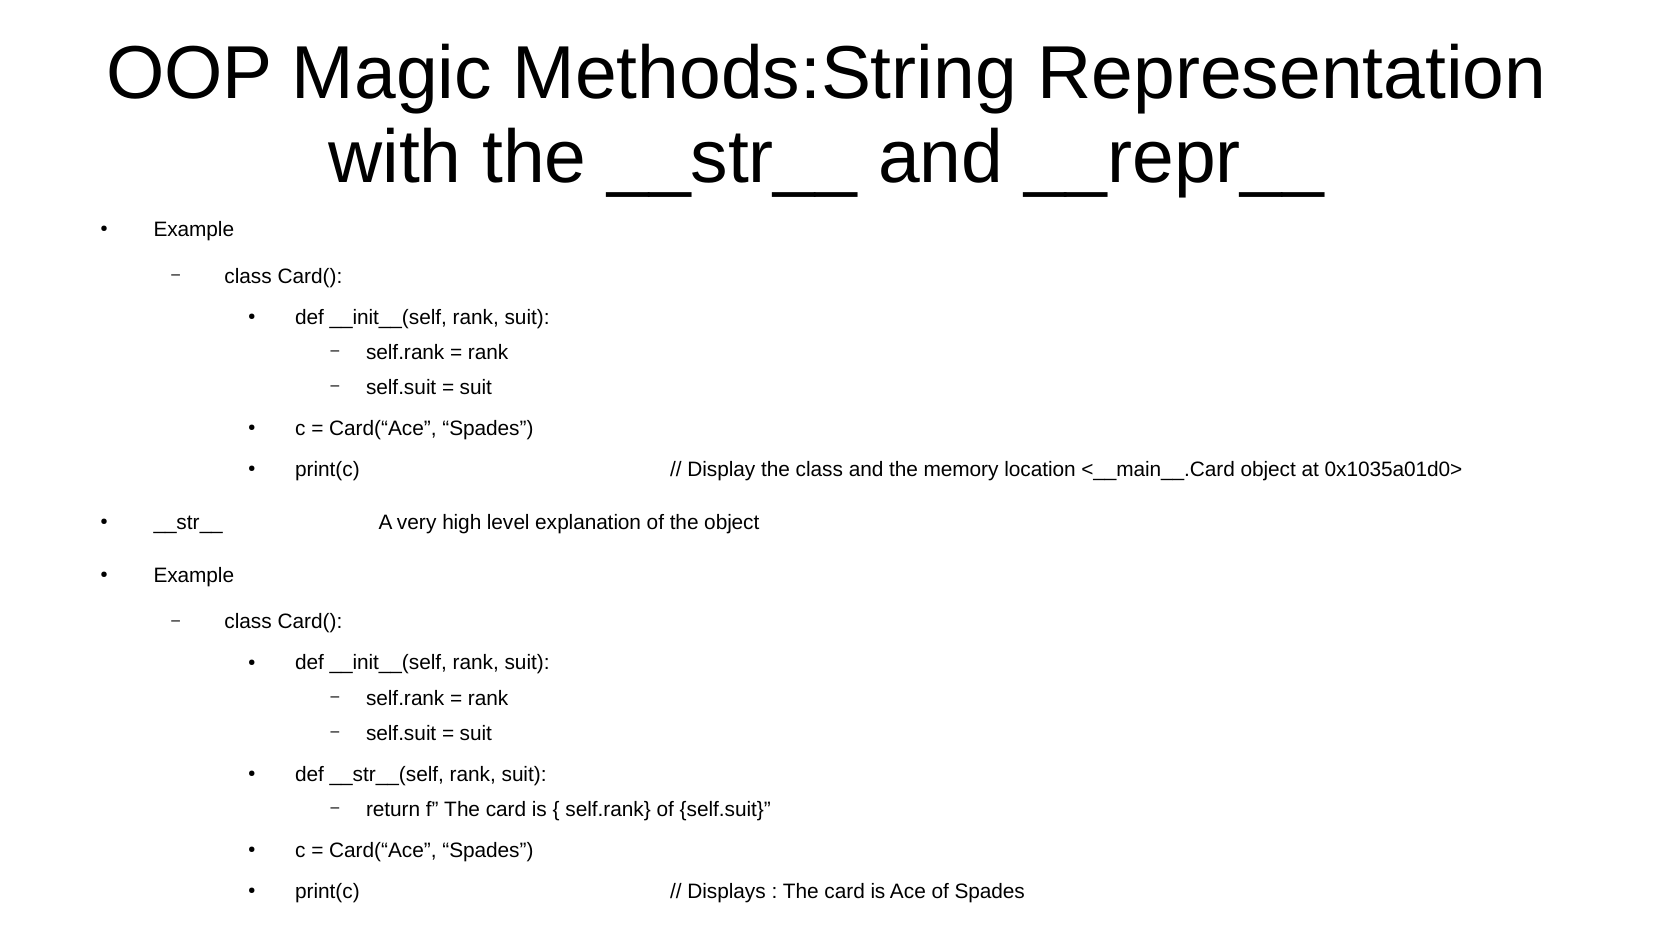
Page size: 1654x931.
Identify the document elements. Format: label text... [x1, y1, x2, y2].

title OOP Magic Methods:String Representation with the __str__ and __repr__ [82, 12, 1571, 217]
list Example class Card(): def __init__(self, rank, suit): self.rank = rank self.suit = suit c = Card(“Ace”, “Spades”) print(c) // Display the class and the memory location <__main__.Card object at 0x1035a01d0> __str__ A very high level explanation of the object Example class Card(): def __init__(self, rank, suit): self.rank = rank self.suit = suit def __str__(self, rank, suit): return f” The card is { self.rank} of {self.suit}” c = Card(“Ace”, “Spades”) print(c) // Displays : The card is Ace of Spades [82, 217, 1636, 916]
